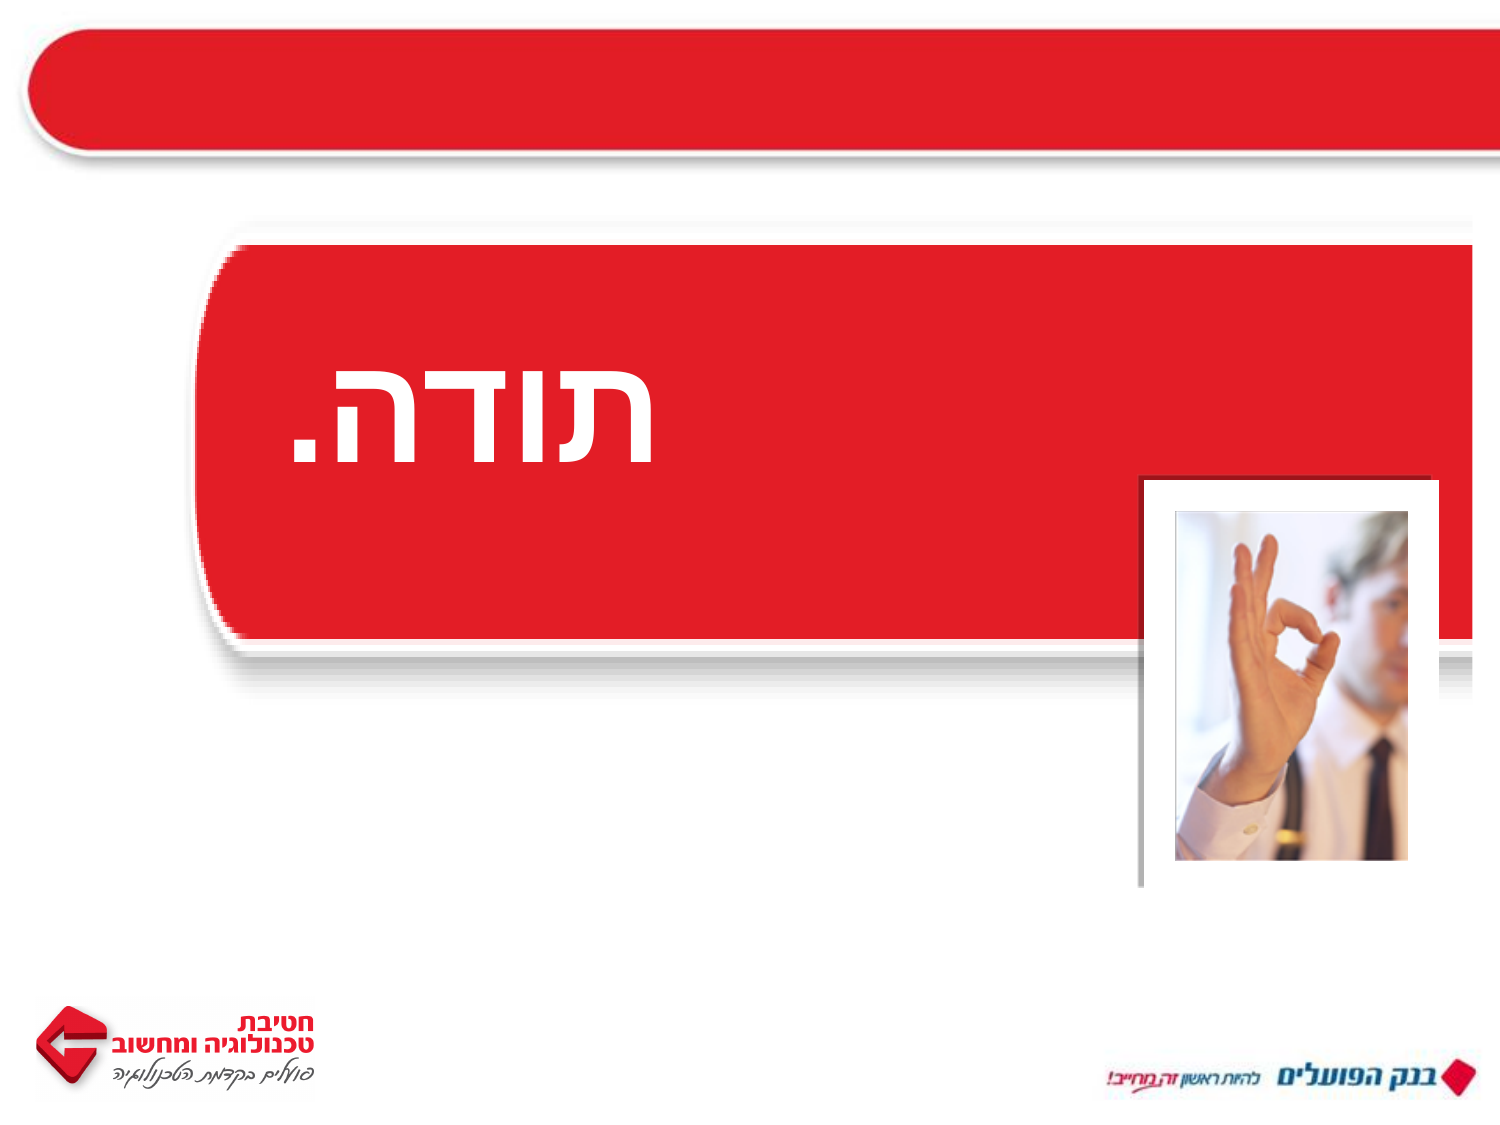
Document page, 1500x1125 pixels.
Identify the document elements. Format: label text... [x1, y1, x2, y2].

picture [1175, 510, 1408, 862]
picture [183, 203, 1473, 740]
text_box תודה. [269, 304, 1026, 502]
